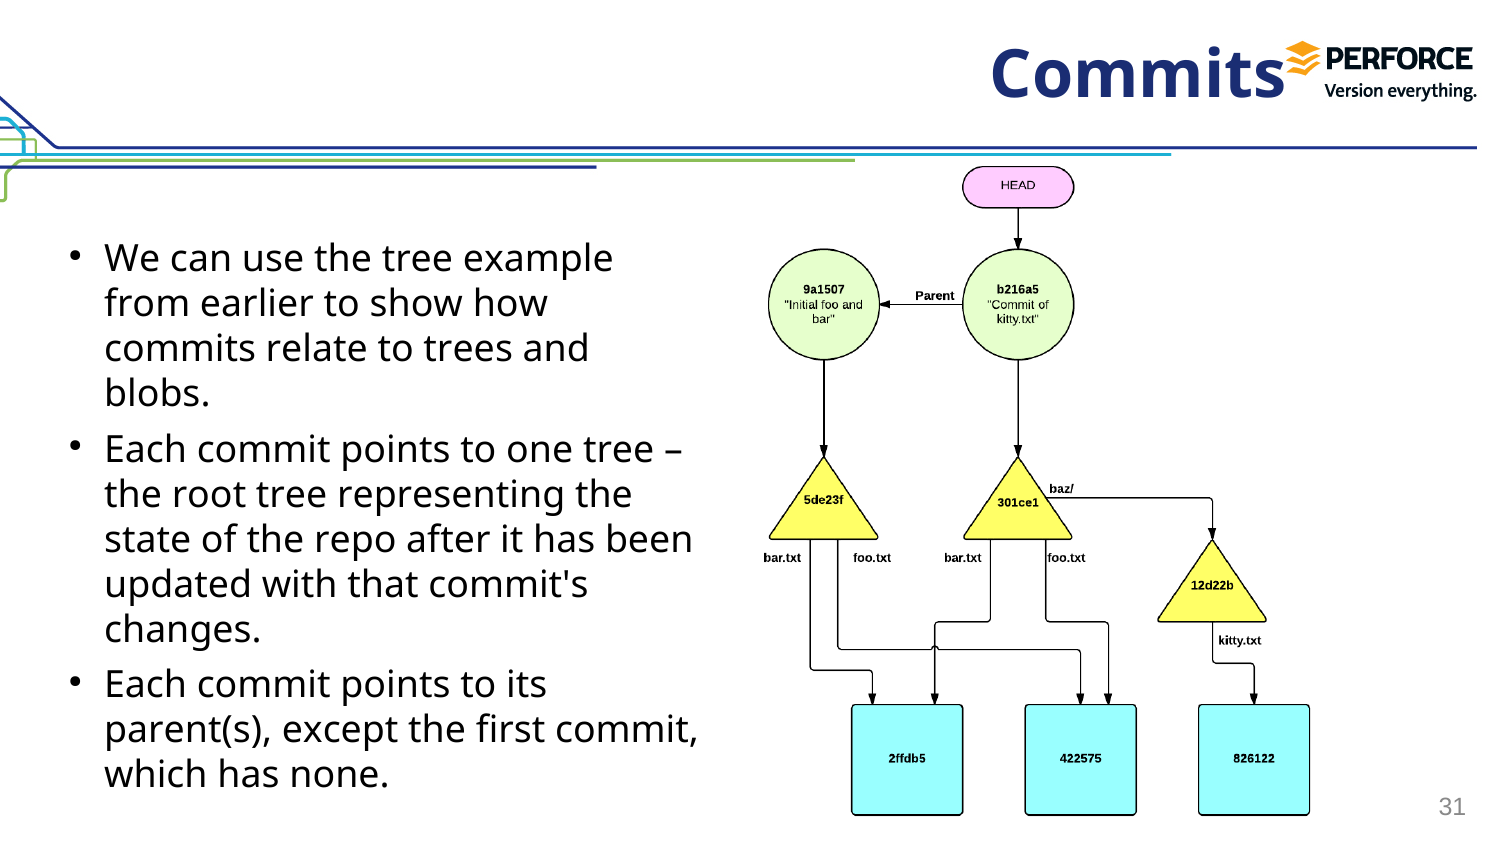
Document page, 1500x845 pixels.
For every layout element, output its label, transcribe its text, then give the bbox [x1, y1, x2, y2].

subtitle We can use the tree example from earlier to show how commits relate to trees and blobs. Each commit points to one tree – the root tree representing the state of the repo after it has been updated with that commit's changes. Each commit points to its parent(s), except the first commit, which has none. [60, 234, 705, 796]
text_box <number> [1131, 782, 1482, 828]
picture [0, 0, 1500, 845]
title Commits [975, 0, 1500, 141]
